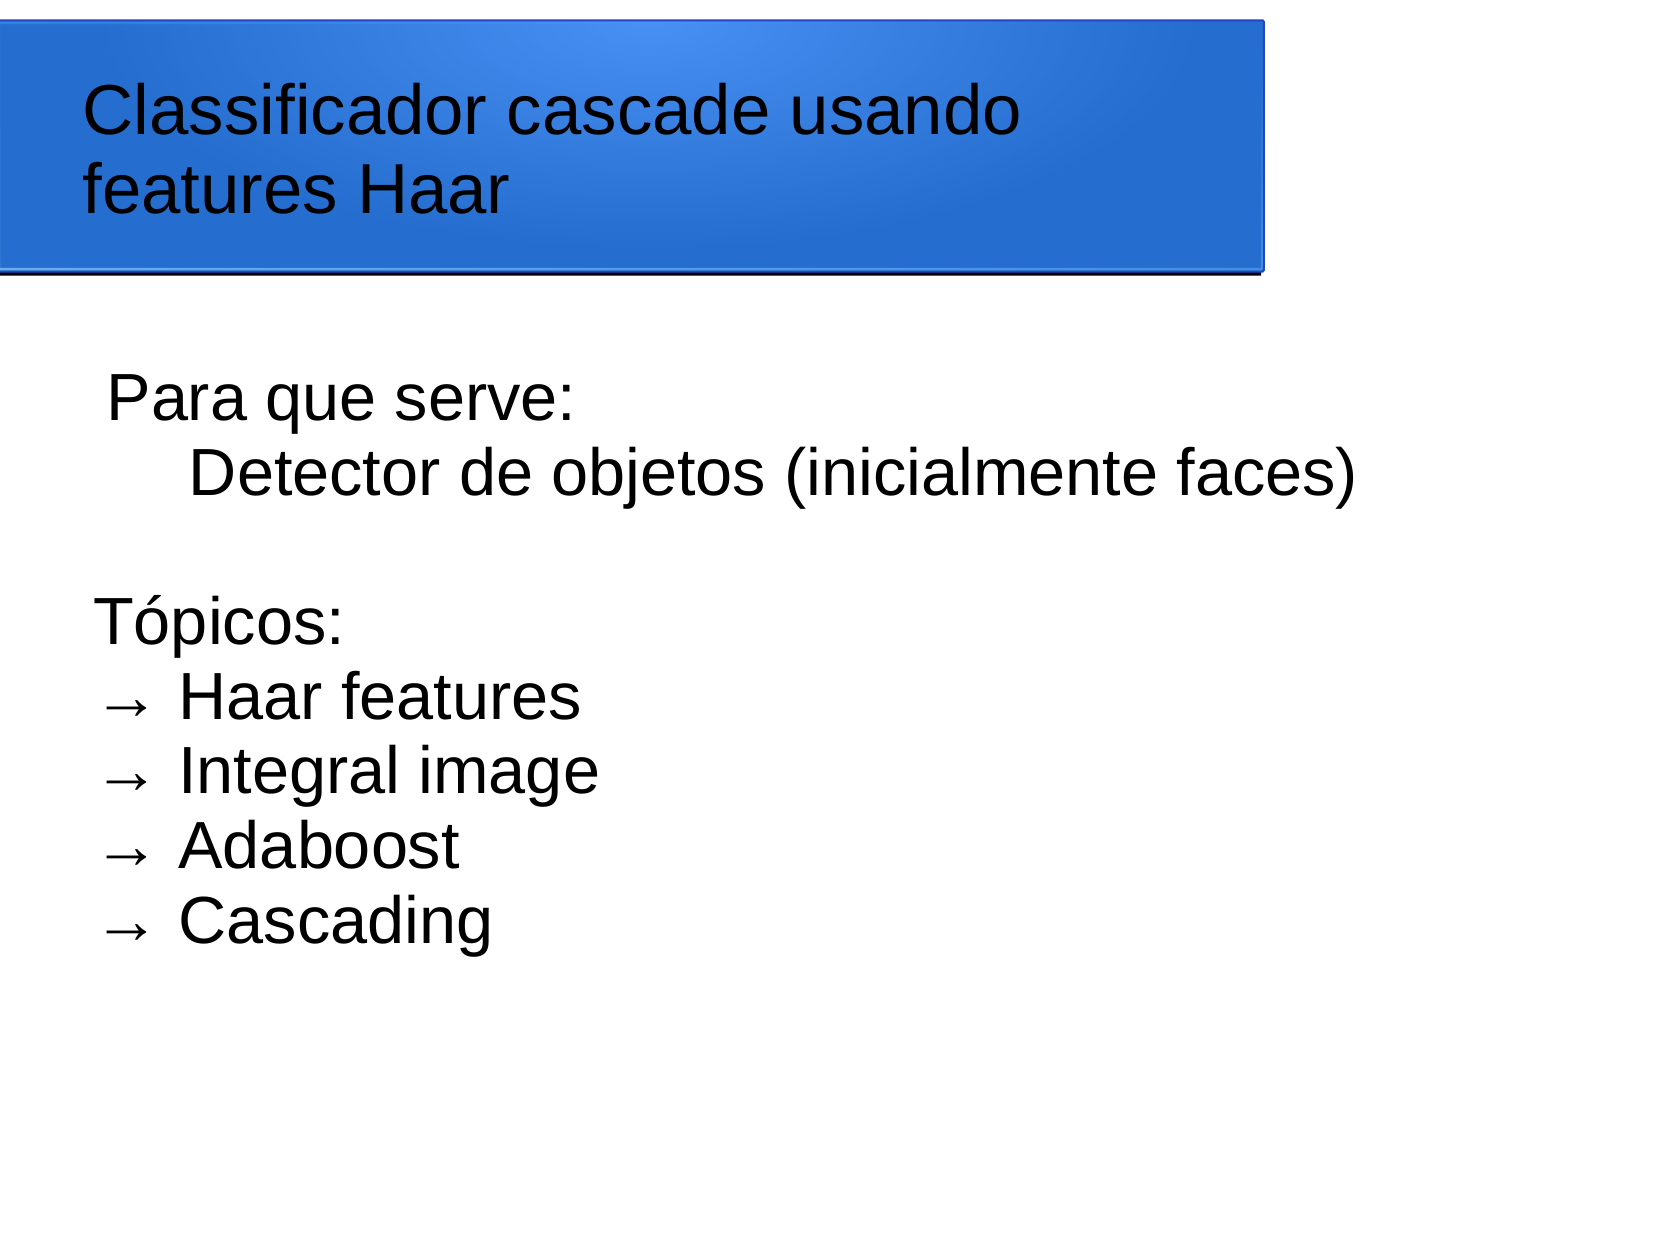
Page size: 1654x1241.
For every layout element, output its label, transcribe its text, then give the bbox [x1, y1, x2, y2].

title Classificador cascade usando features Haar [82, 47, 1235, 252]
subtitle Para que serve: Detector de objetos (inicialmente faces) Tópicos: → Haar features → Integral image → Adaboost → Cascading [82, 299, 1571, 1019]
